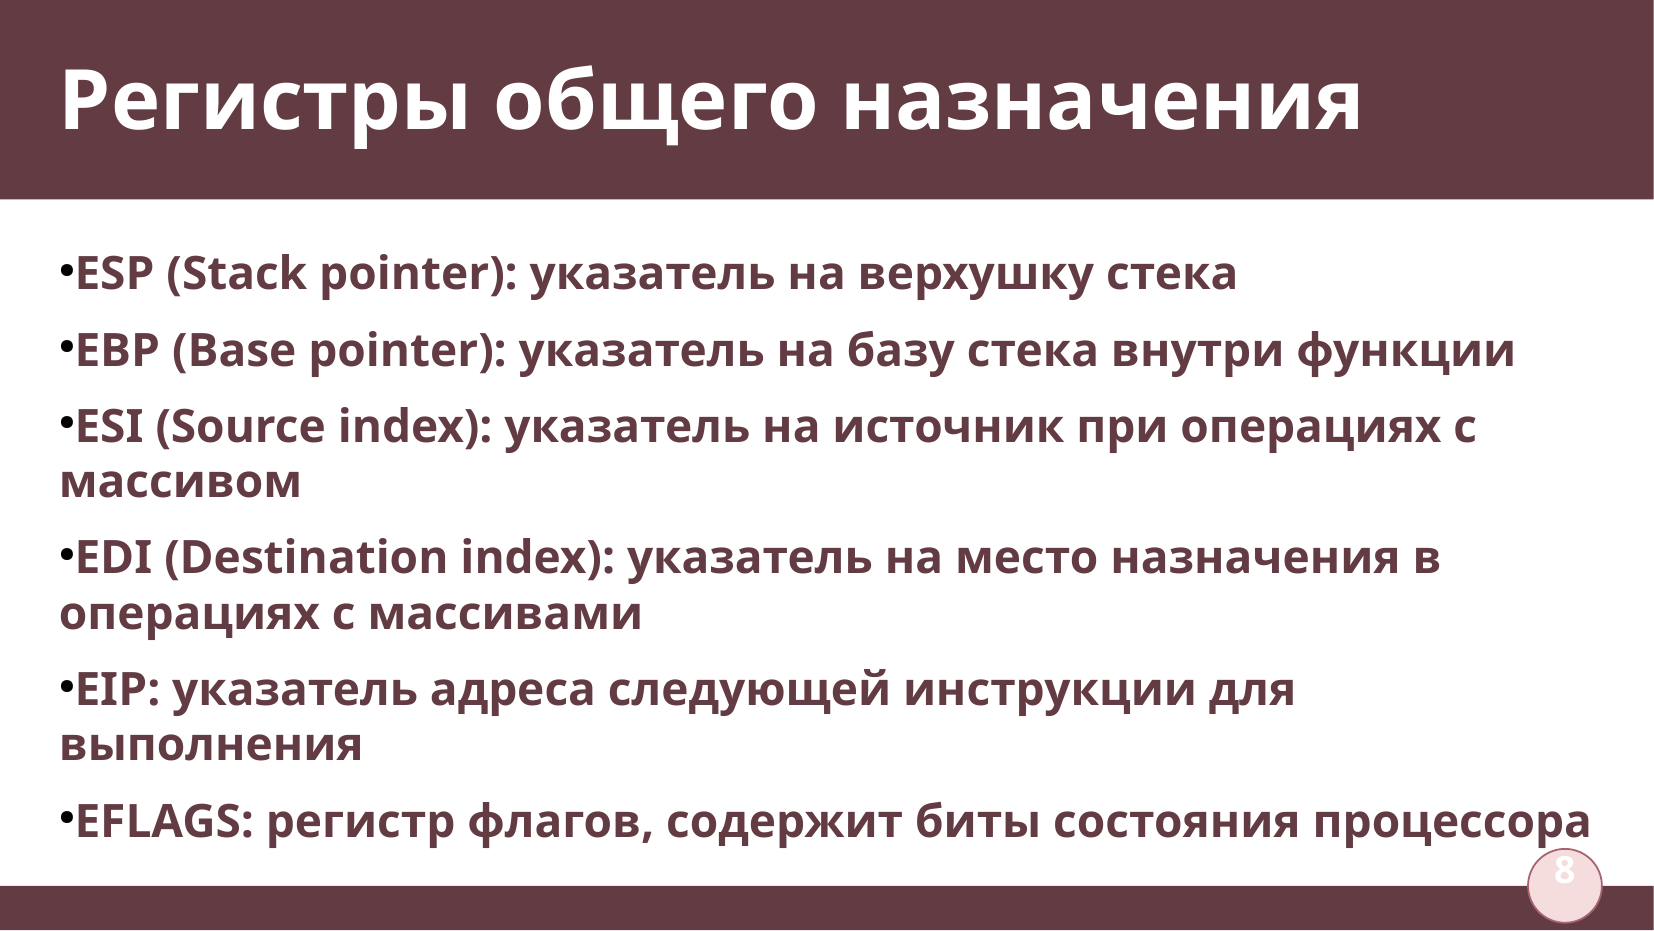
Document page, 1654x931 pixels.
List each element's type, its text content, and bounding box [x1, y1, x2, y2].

list ESP (Stack pointer): указатель на верхушку стека EBP (Base pointer): указатель на базу стека внутри функции ESI (Source index): указатель на источник при операциях с массивом EDI (Destination index): указатель на место назначения в операциях с массивами EIP: указатель адреса следующей инструкции для выполнения EFLAGS: регистр флагов, содержит биты состояния процессора [59, 243, 1595, 864]
title Регистры общего назначения [59, 37, 1595, 155]
